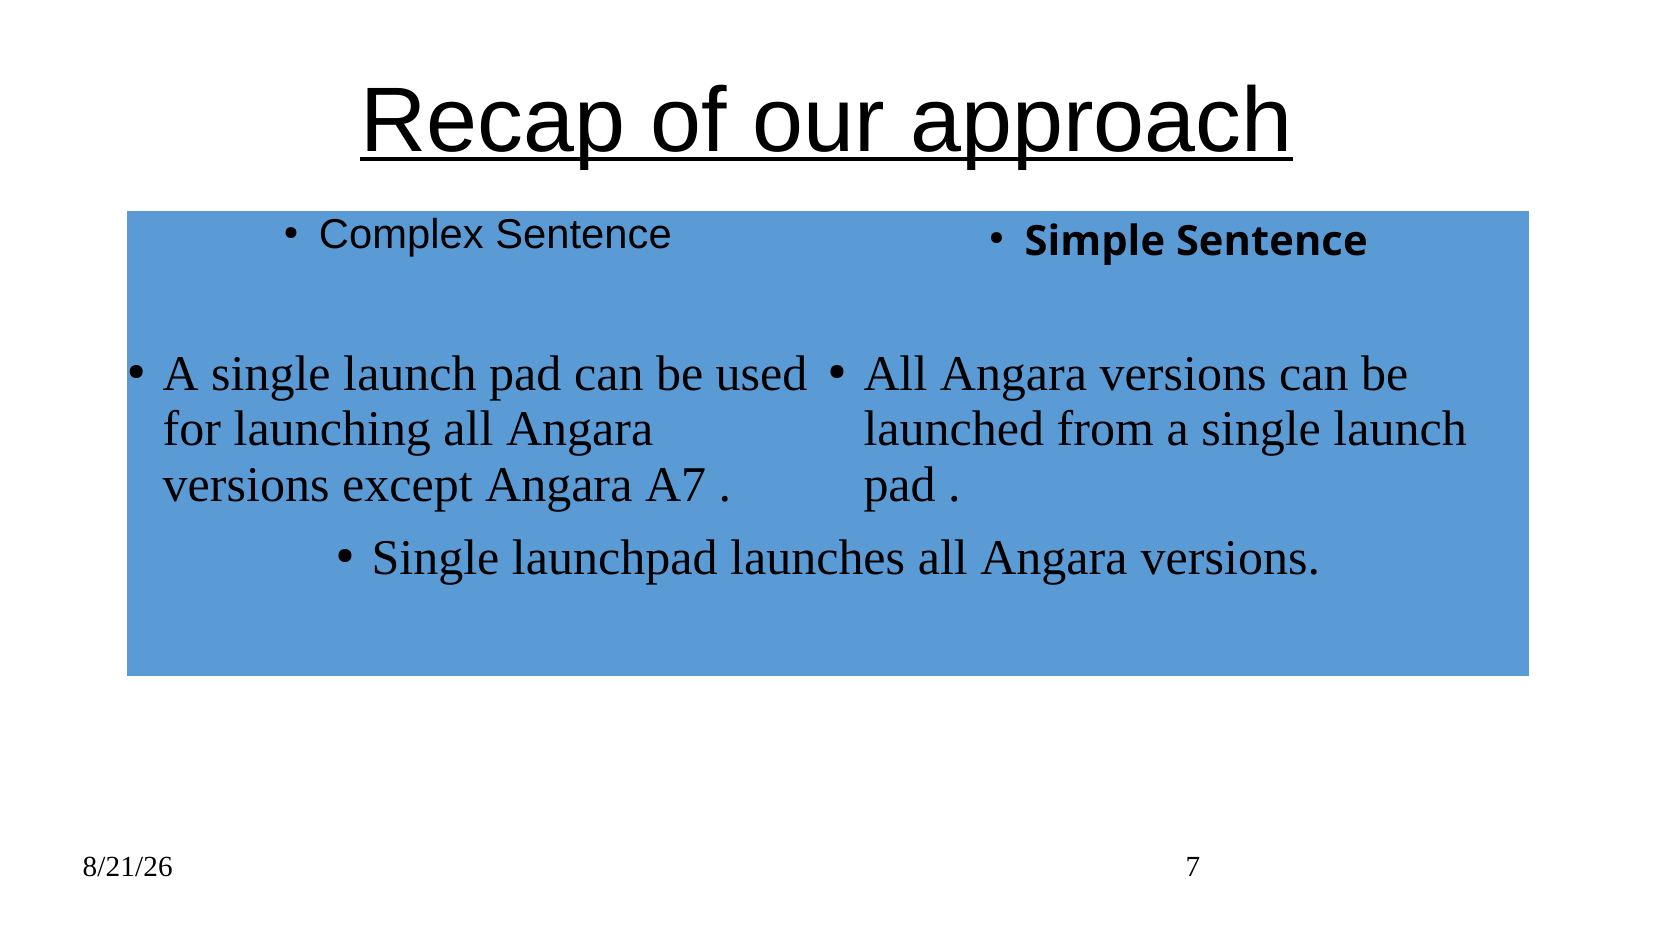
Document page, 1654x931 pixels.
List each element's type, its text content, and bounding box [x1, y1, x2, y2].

table_cell All Angara versions can be launched from a single launch pad . [828, 346, 1529, 530]
table_header Complex Sentence [127, 211, 828, 346]
text_box [1185, 847, 1571, 912]
text_box [82, 847, 468, 912]
table_header Simple Sentence [828, 211, 1529, 346]
table_cell A single launch pad can be used for launching all Angara versions except Angara A7 . [127, 346, 828, 530]
title Recap of our approach [82, 37, 1571, 193]
table_cell Single launchpad launches all Angara versions. [127, 530, 1529, 676]
